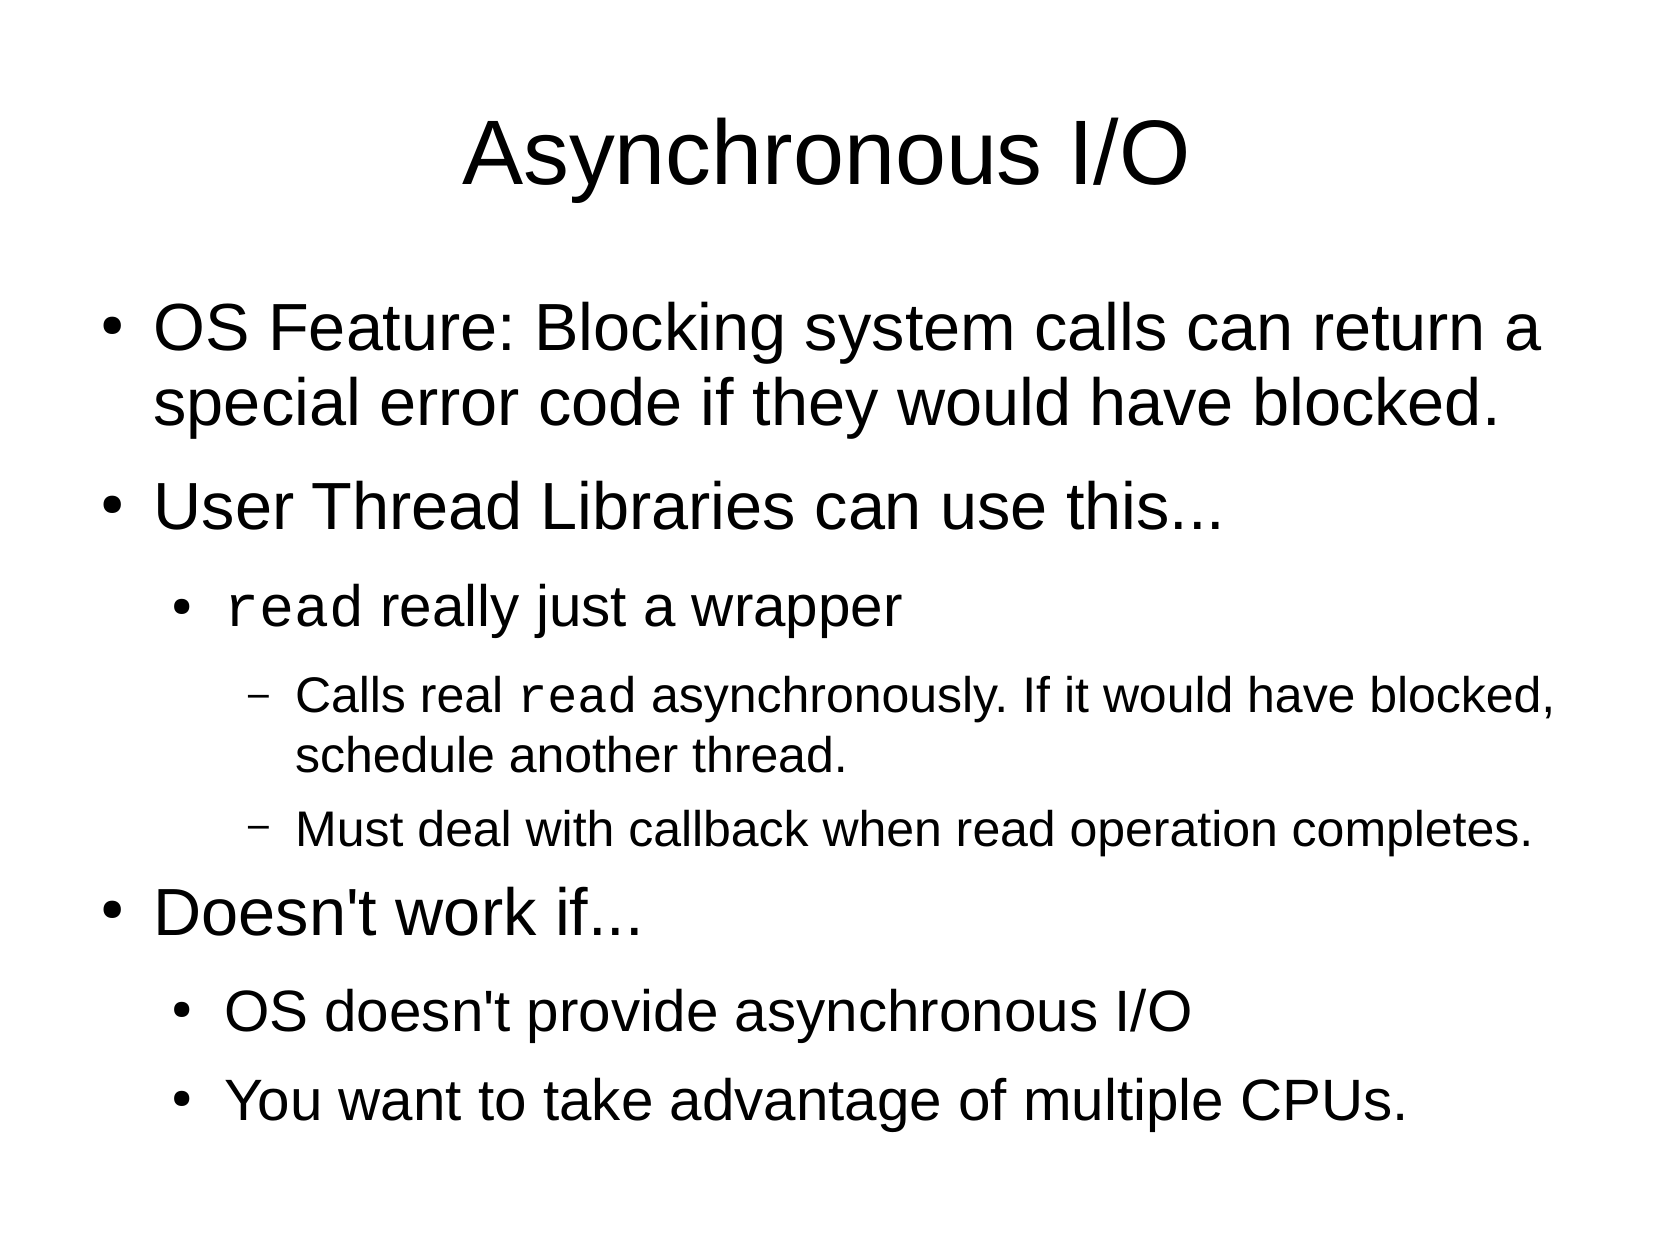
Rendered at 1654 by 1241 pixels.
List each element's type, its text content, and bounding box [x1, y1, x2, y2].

list OS Feature: Blocking system calls can return a special error code if they would have blocked. User Thread Libraries can use this... read really just a wrapper Calls real read asynchronously. If it would have blocked, schedule another thread. Must deal with callback when read operation completes. Doesn't work if... OS doesn't provide asynchronous I/O You want to take advantage of multiple CPUs. [82, 290, 1571, 1129]
title Asynchronous I/O [82, 49, 1571, 257]
